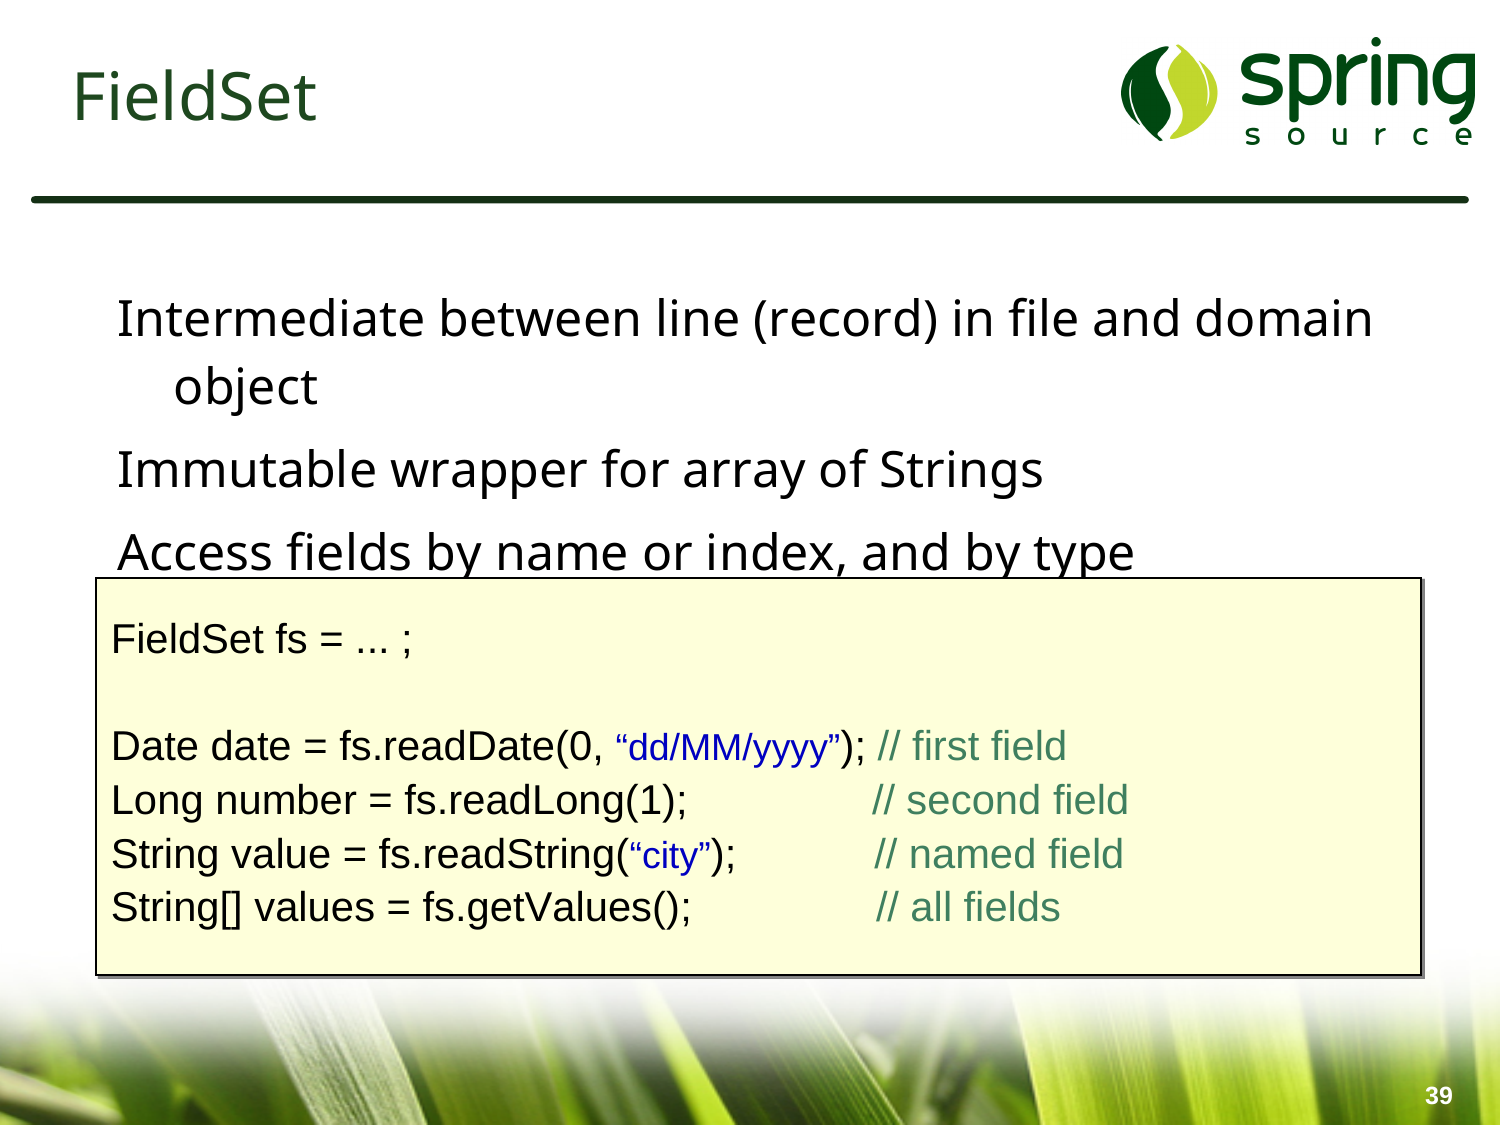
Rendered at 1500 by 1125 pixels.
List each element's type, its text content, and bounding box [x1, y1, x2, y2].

picture [0, 944, 1500, 1125]
title FieldSet [56, 13, 1089, 176]
text_box FieldSet fs = ... ; Date date = fs.readDate(0, “dd/MM/yyyy”); // first field Long number = fs.readLong(1); // second field String value = fs.readString(“city”); // named field String[] values = fs.getValues(); // all fields [96, 577, 1422, 975]
picture [1121, 37, 1475, 145]
list Intermediate between line (record) in file and domain object Immutable wrapper for array of Strings Access fields by name or index, and by type [103, 275, 1394, 577]
